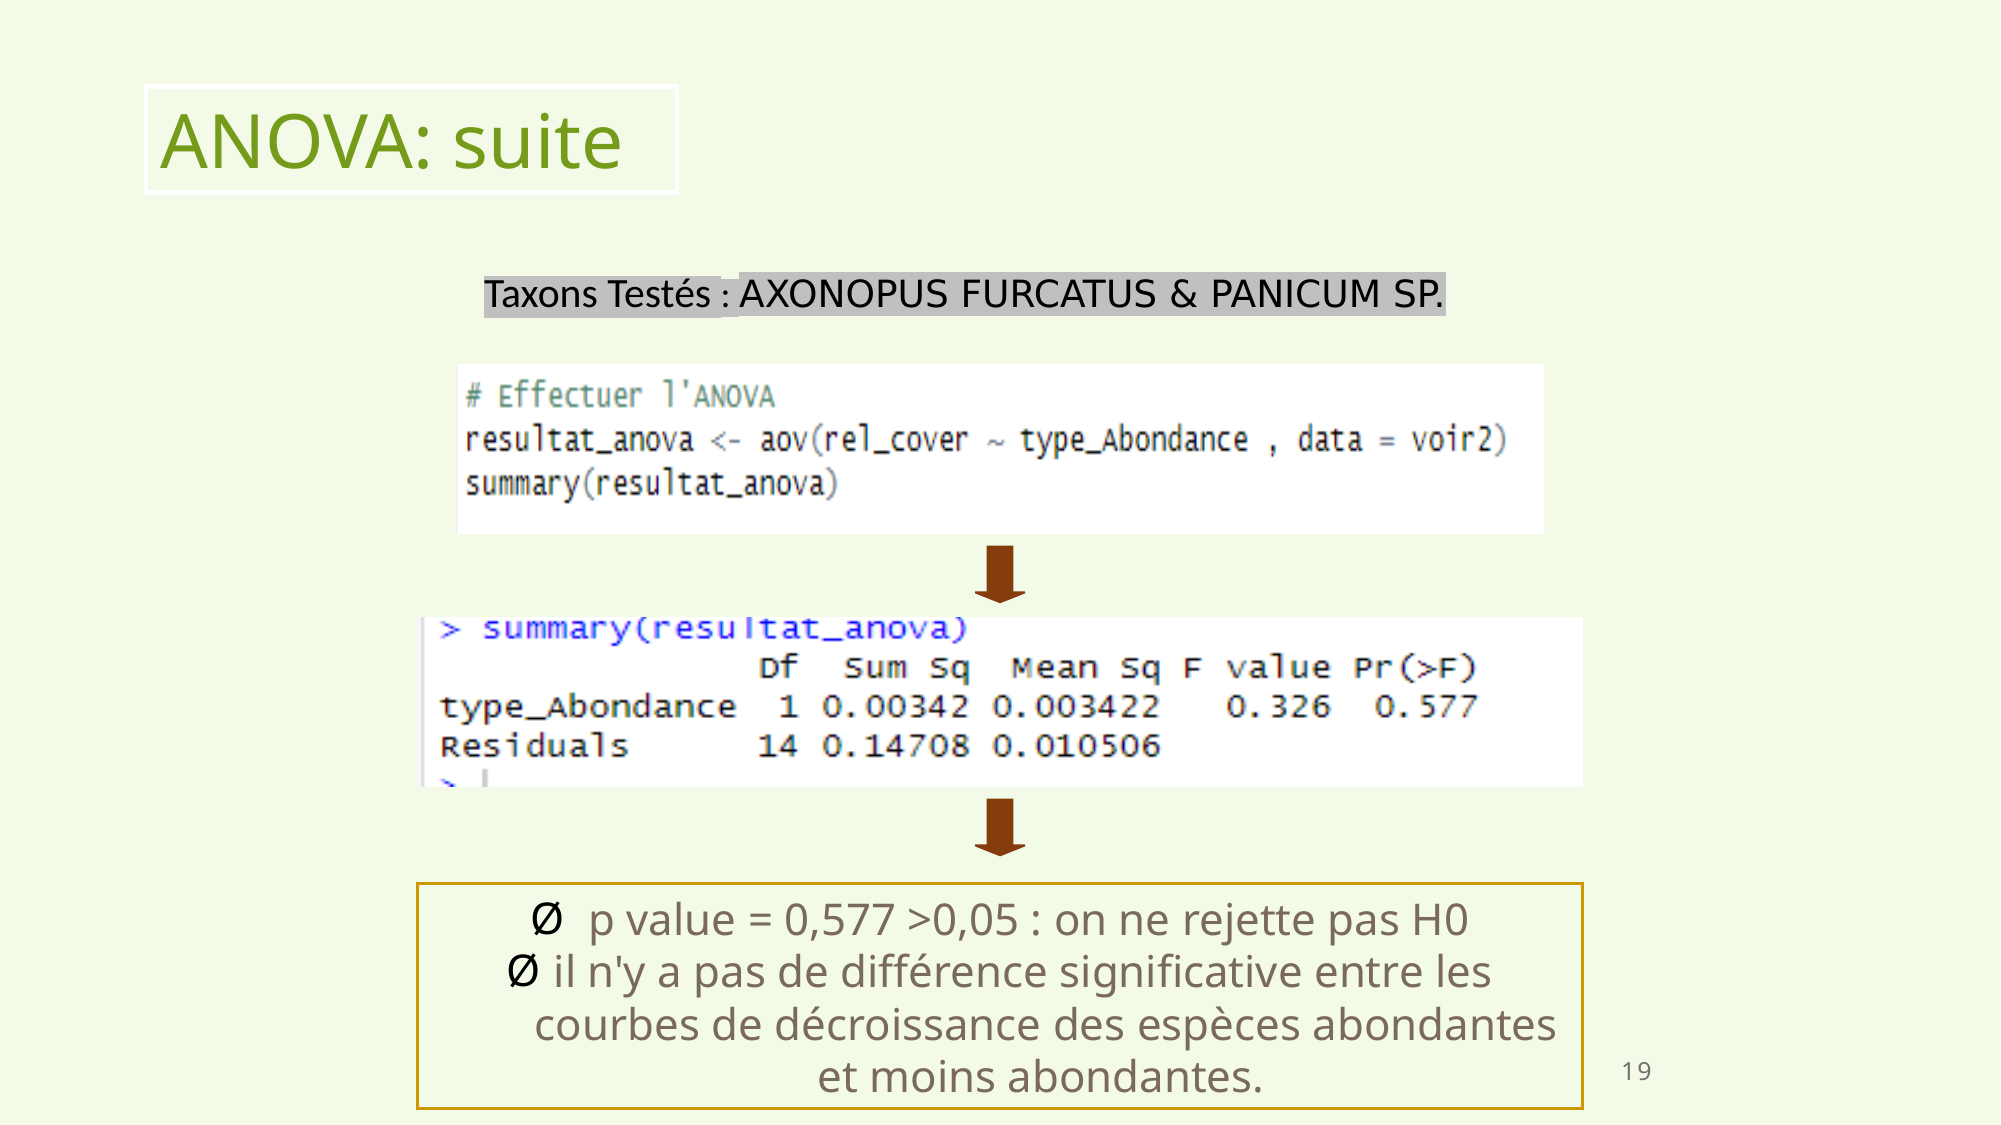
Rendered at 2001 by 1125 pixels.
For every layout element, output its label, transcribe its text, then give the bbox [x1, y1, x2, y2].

picture [417, 618, 1583, 787]
text_box [975, 546, 1025, 603]
picture [456, 364, 1544, 534]
text_box p value = 0,577 >0,05 : on ne rejette pas H0 il n'y a pas de différence significative entre les courbes de décroissance des espèces abondantes et moins abondantes. [417, 883, 1583, 1058]
text_box ANOVA: suite [145, 86, 678, 193]
text_box [975, 799, 1025, 856]
text_box [1606, 1042, 1863, 1103]
text_box Taxons Testés : AXONOPUS FURCATUS & PANICUM SP. [469, 258, 1607, 324]
